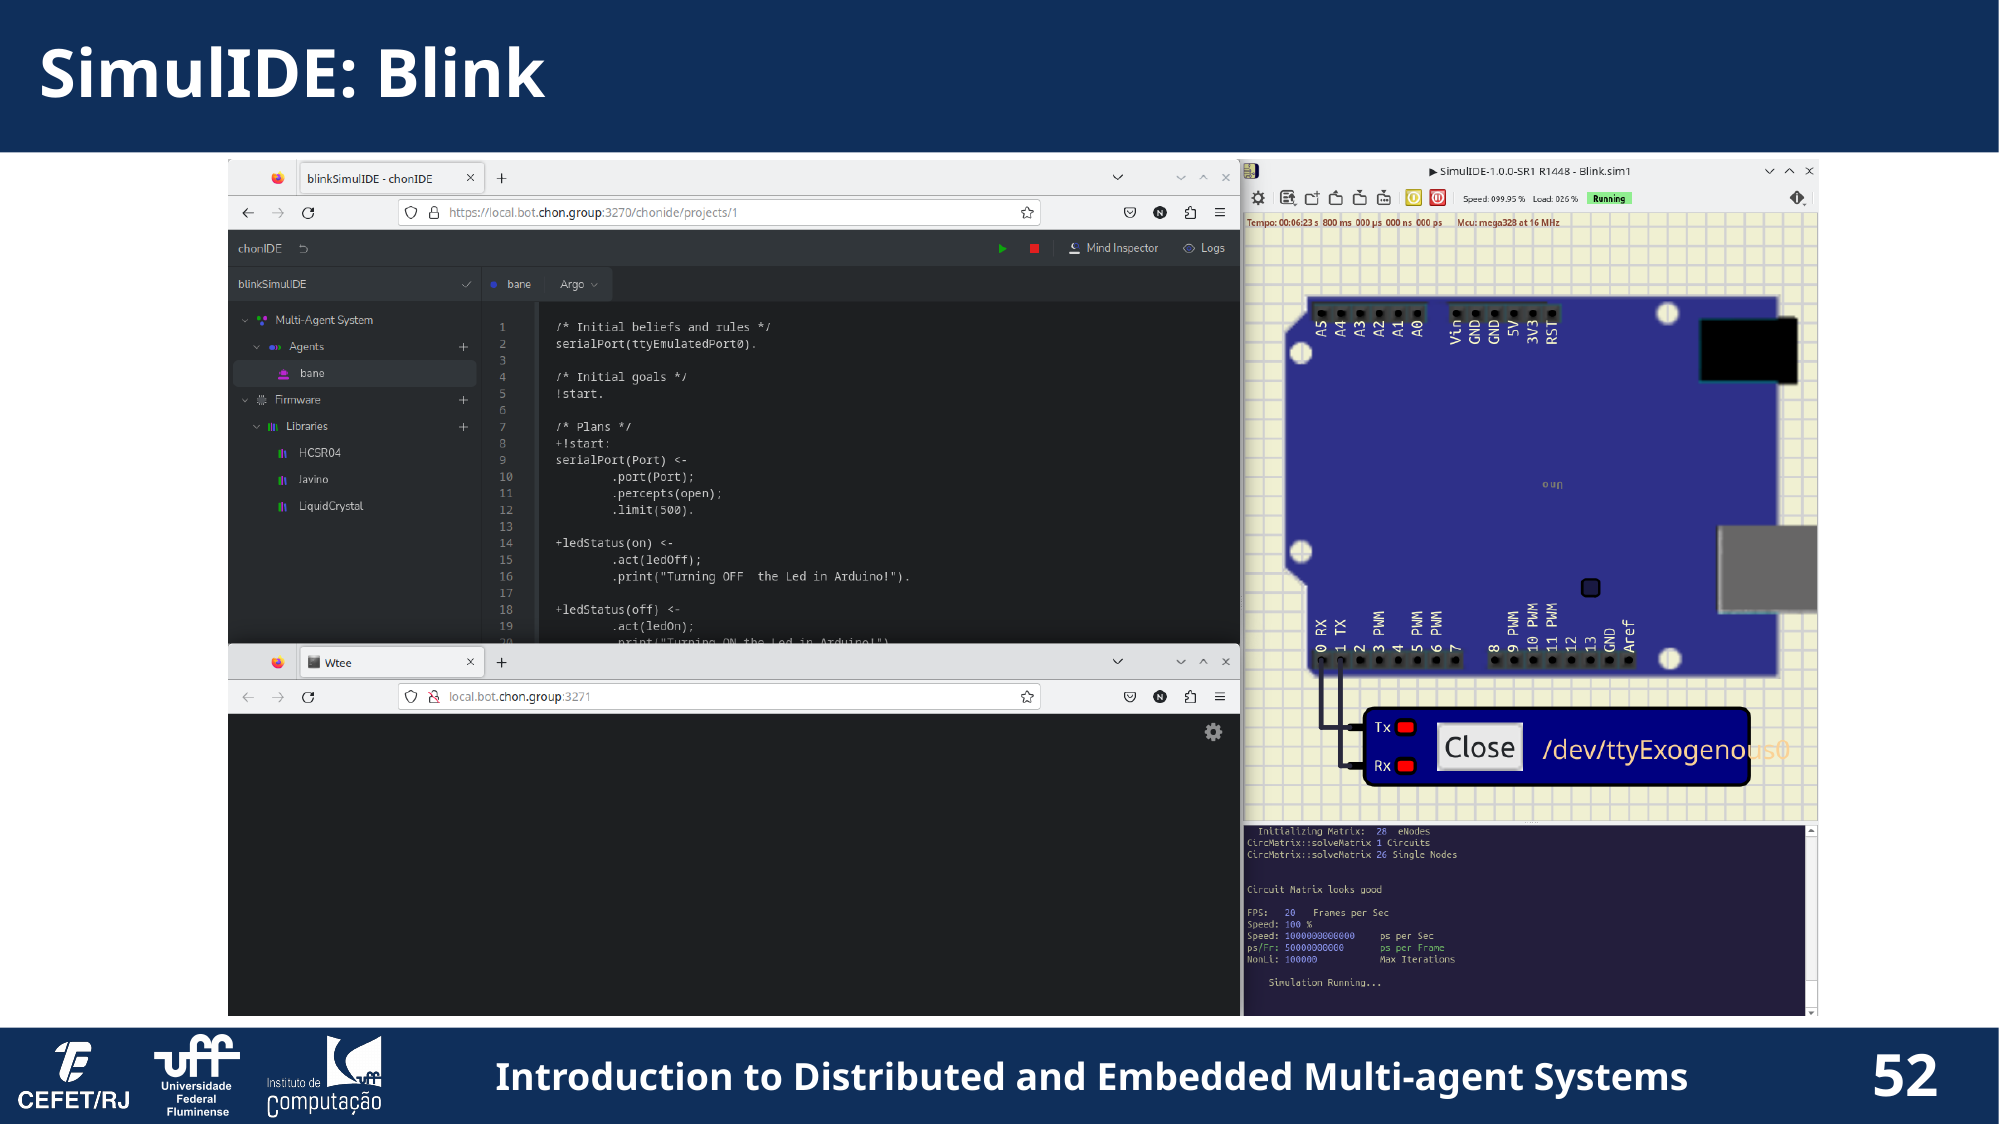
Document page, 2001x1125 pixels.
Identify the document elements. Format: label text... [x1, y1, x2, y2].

picture [265, 1033, 383, 1118]
text_box SimulIDE: Blink [25, 23, 1998, 116]
picture [18, 1021, 129, 1125]
picture [153, 1033, 241, 1121]
picture [228, 159, 1819, 1016]
